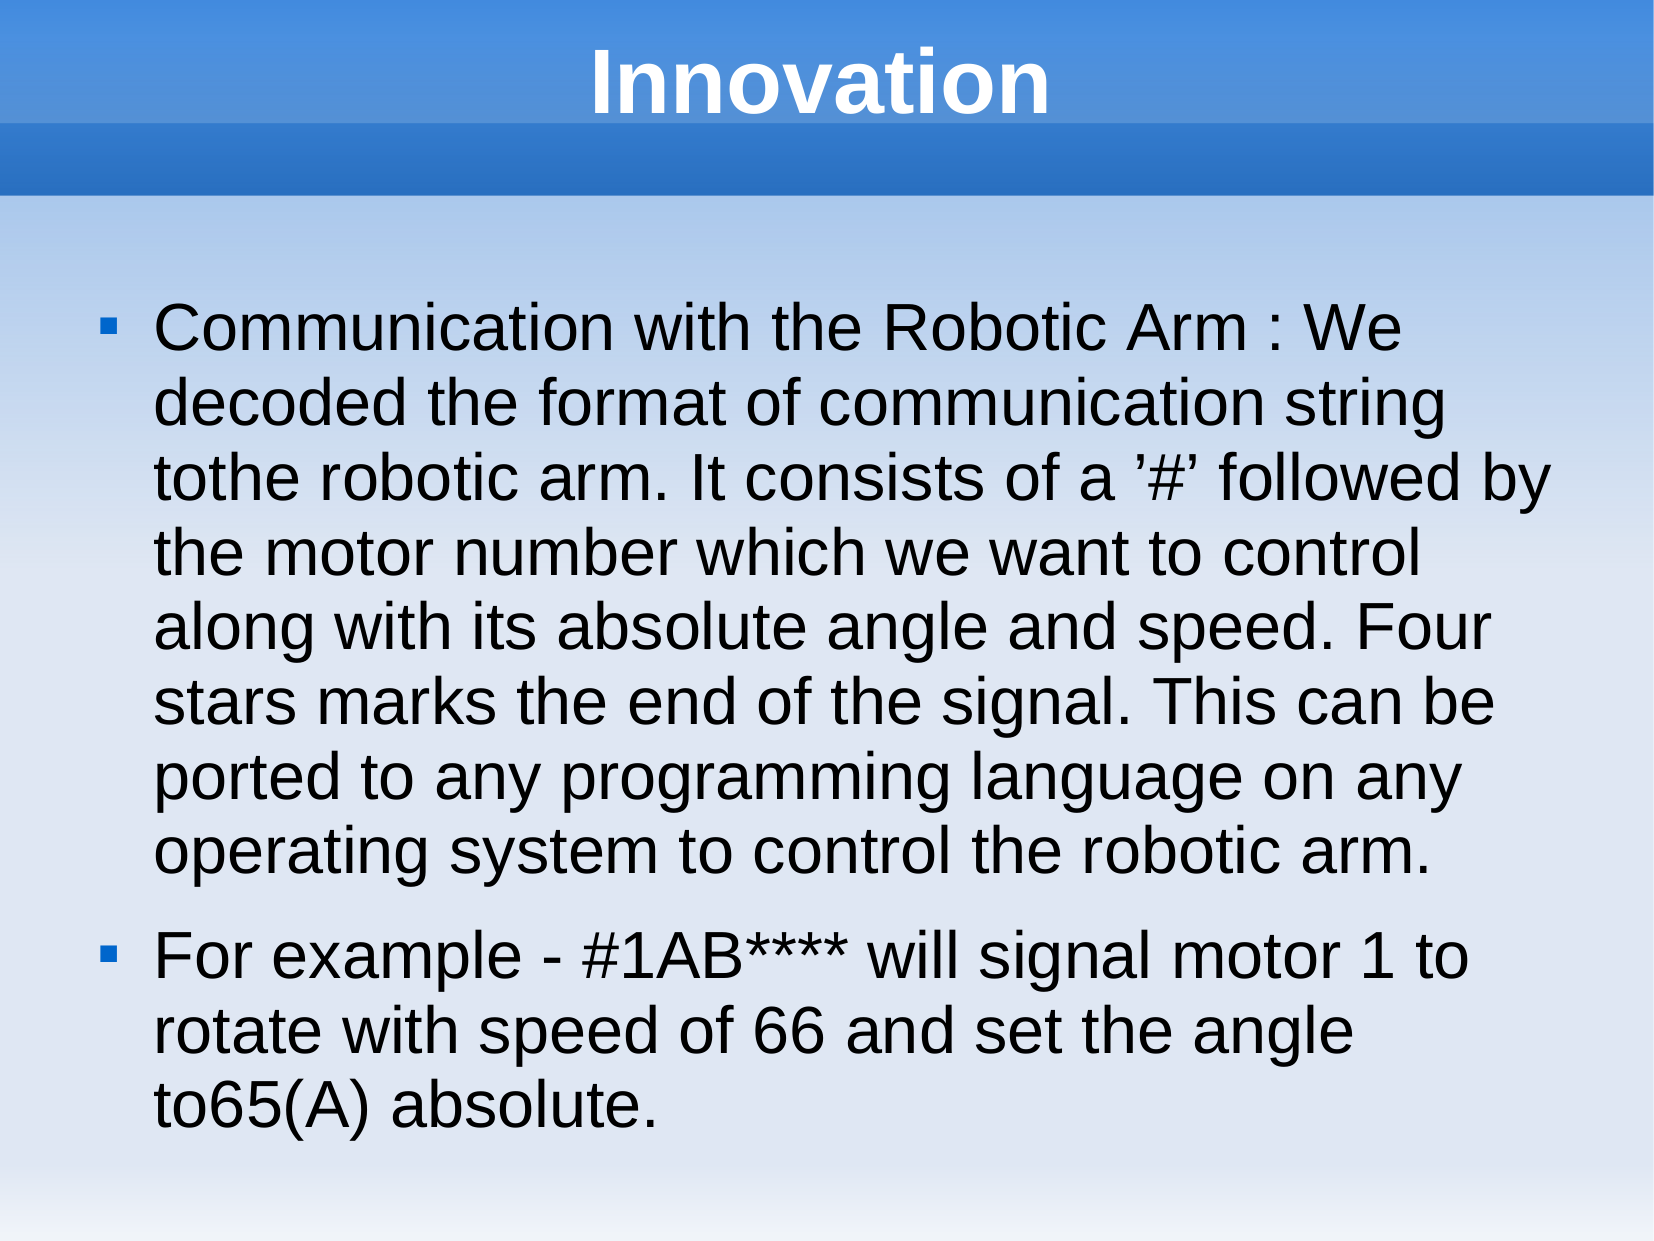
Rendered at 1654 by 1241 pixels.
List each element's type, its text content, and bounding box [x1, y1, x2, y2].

title Innovation [76, 1, 1565, 266]
list Communication with the Robotic Arm : We decoded the format of communication string tothe robotic arm. It consists of a ’#’ followed by the motor number which we want to control along with its absolute angle and speed. Four stars marks the end of the signal. This can be ported to any programming language on any operating system to control the robotic arm. For example - #1AB**** will signal motor 1 to rotate with speed of 66 and set the angle to65(A) absolute. [82, 290, 1571, 1143]
picture [0, 0, 1654, 1241]
